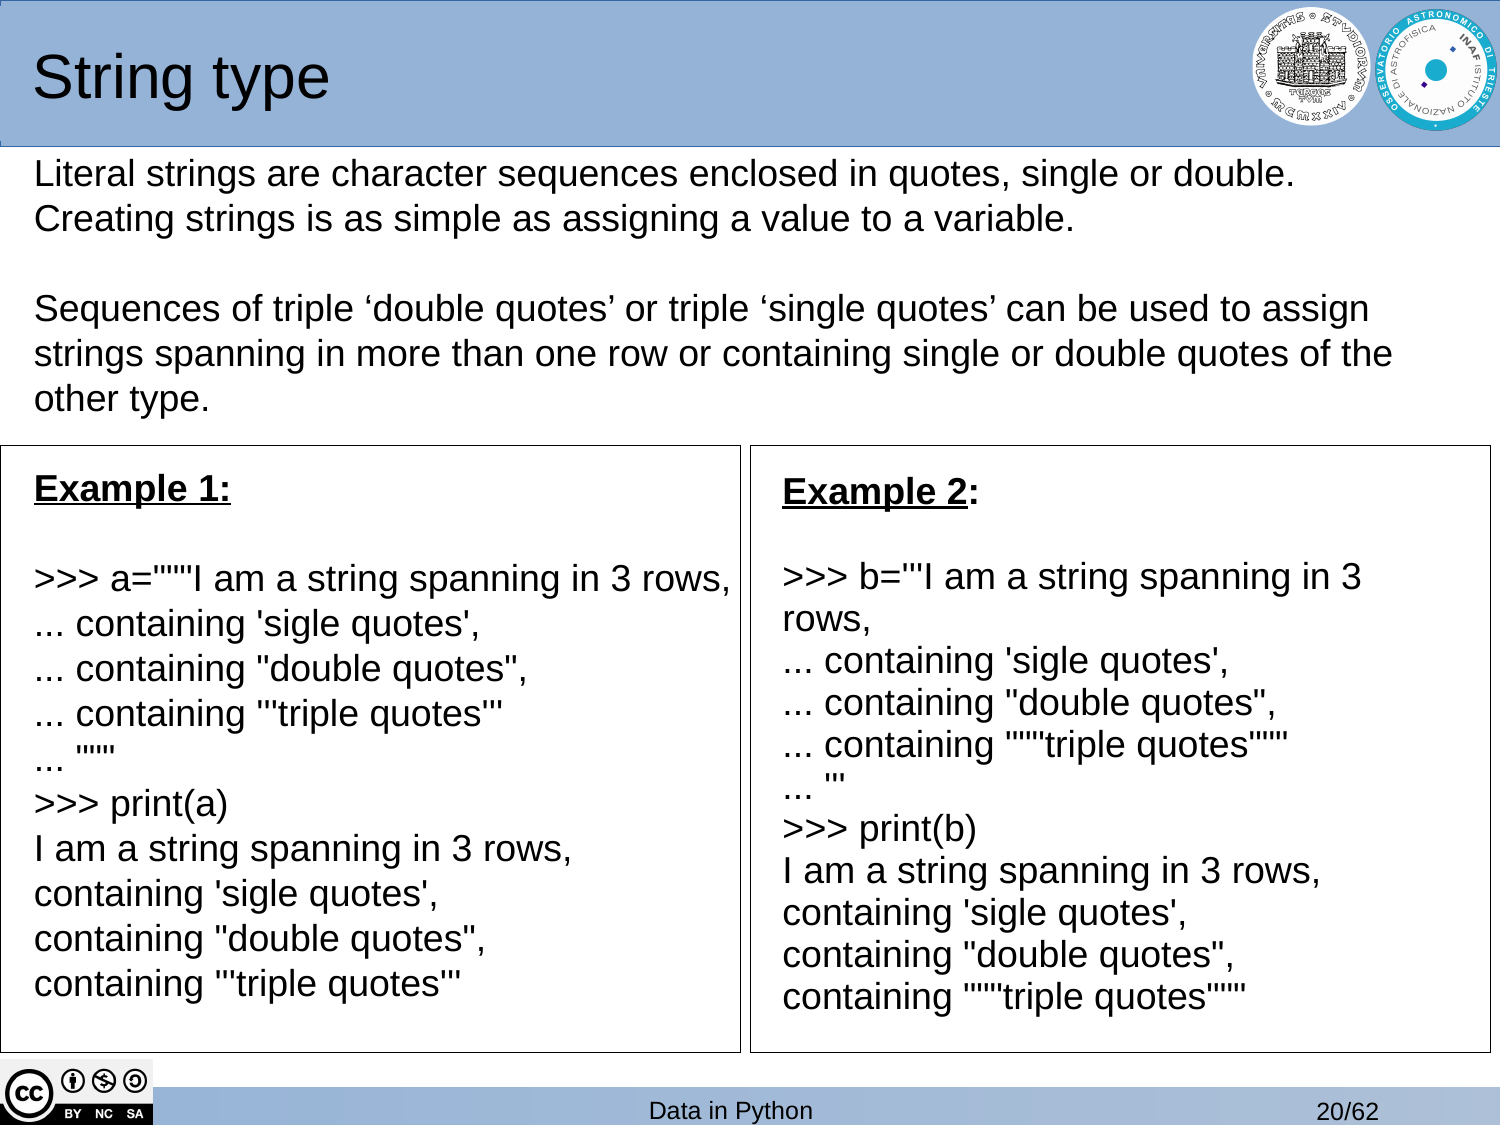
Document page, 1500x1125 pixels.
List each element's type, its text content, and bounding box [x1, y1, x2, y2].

text_box [0, 445, 741, 1053]
picture [1253, 0, 1500, 156]
picture [0, 1059, 153, 1125]
list Literal strings are character sequences enclosed in quotes, single or double. Creating strings is as simple as assigning a value to a variable. Sequences of triple ‘double quotes’ or triple ‘single quotes’ can be used to assign strings spanning in more than one row or containing single or double quotes of the other type. Example 1: >>> a="""I am a string spanning in 3 rows, ... containing 'sigle quotes', ... containing "double quotes", ... containing '''triple quotes''' ... """ >>> print(a) I am a string spanning in 3 rows, containing 'sigle quotes', containing "double quotes", containing '''triple quotes''' [18, 140, 1477, 1053]
text_box Example 2: >>> b='''I am a string spanning in 3 rows, ... containing 'sigle quotes', ... containing "double quotes", ... containing """triple quotes""" ... ''' >>> print(b) I am a string spanning in 3 rows, containing 'sigle quotes', containing "double quotes", containing """triple quotes""" [767, 462, 1458, 1068]
text_box String type [0, 5, 1253, 141]
text_box [750, 445, 1491, 1053]
